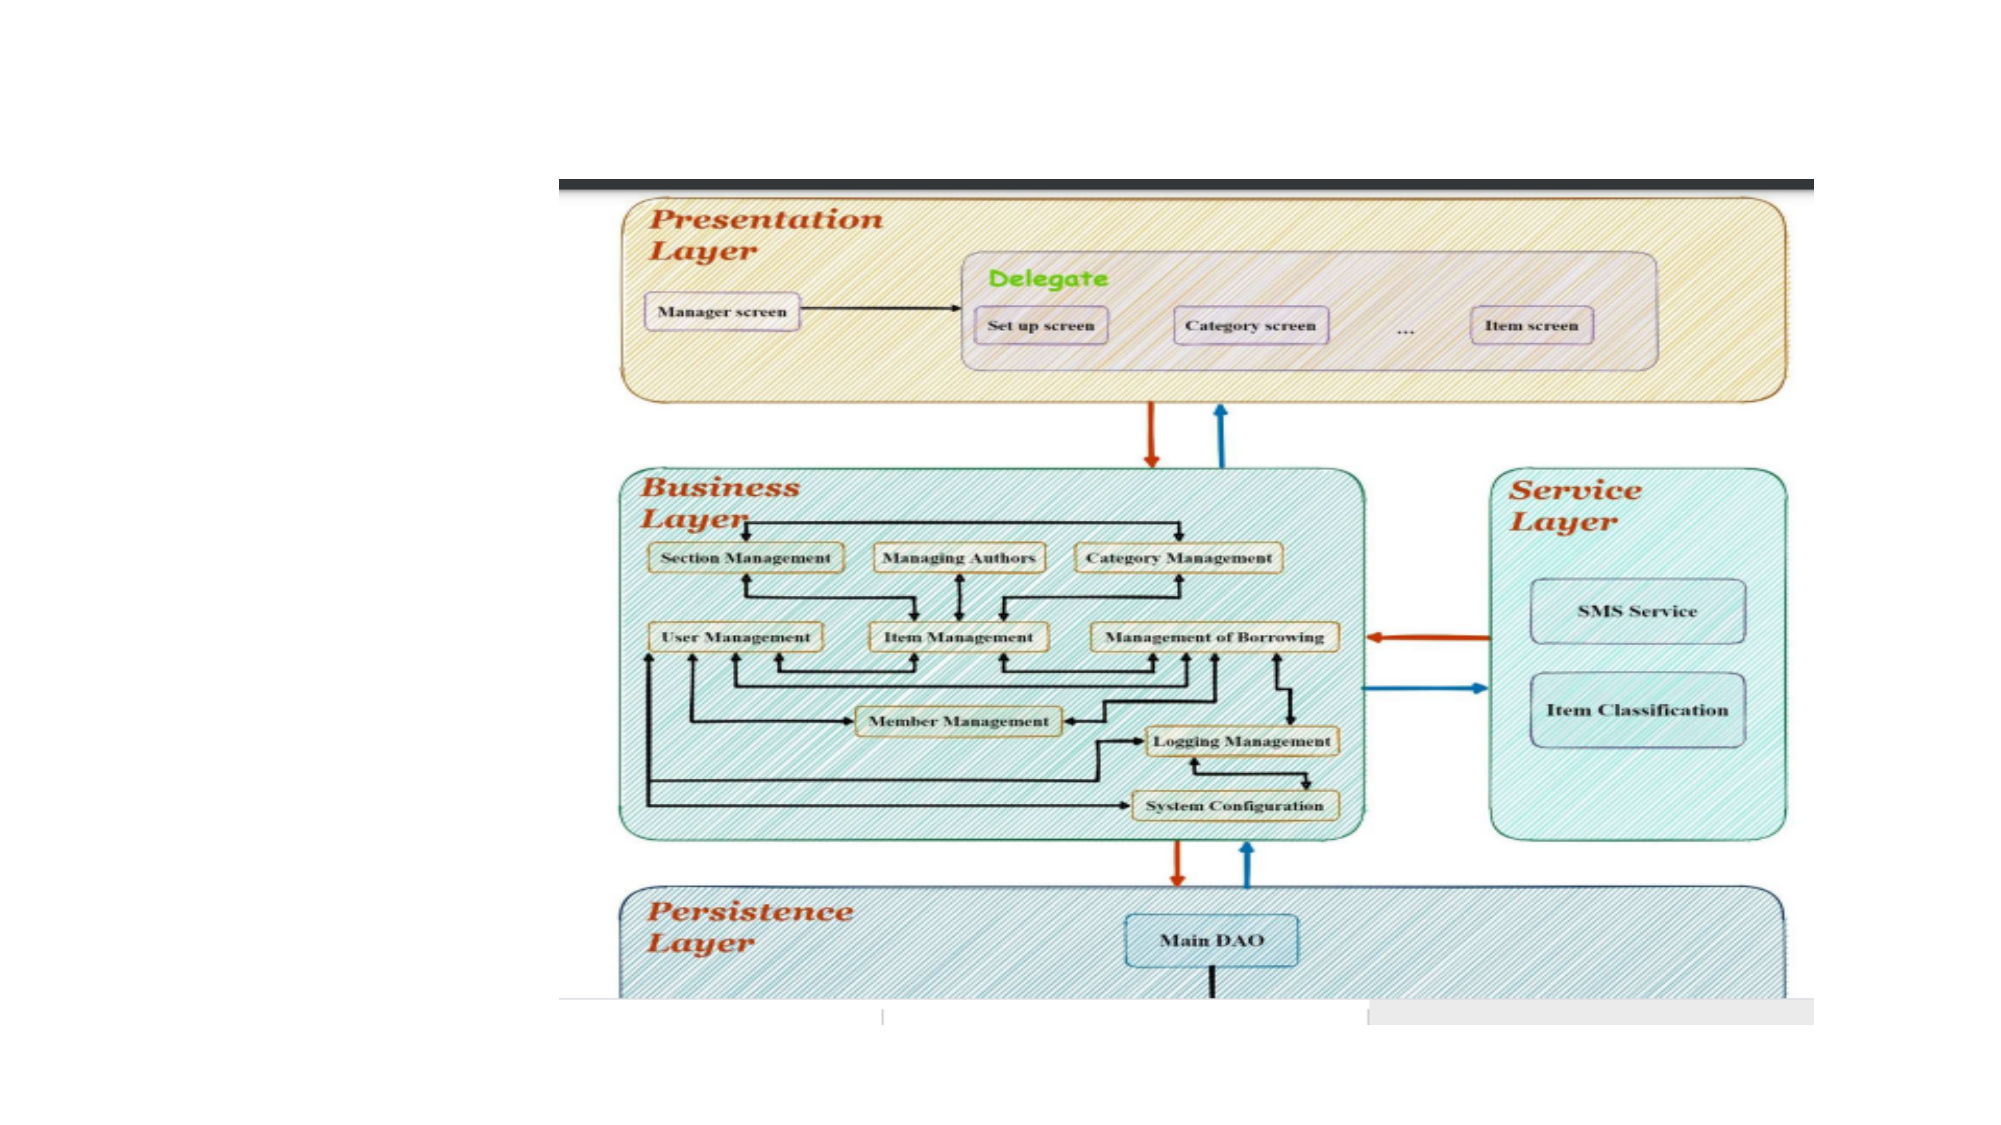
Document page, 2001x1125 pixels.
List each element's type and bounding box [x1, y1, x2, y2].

picture [559, 179, 1814, 1025]
